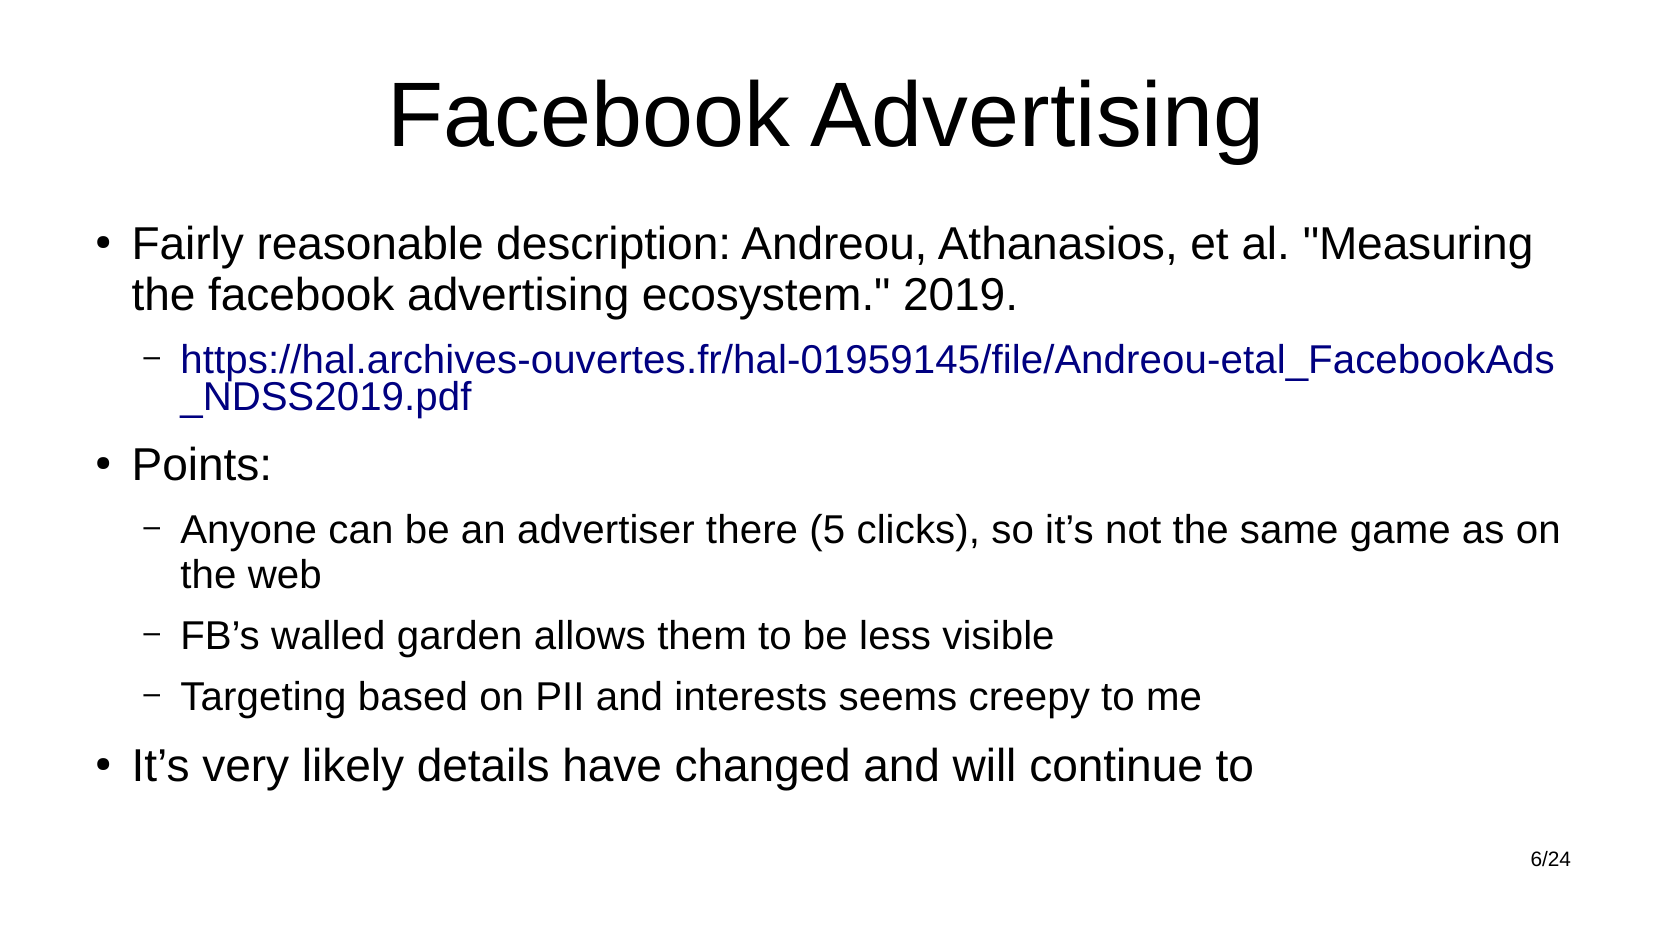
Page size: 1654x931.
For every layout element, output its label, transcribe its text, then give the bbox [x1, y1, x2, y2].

title Facebook Advertising [82, 37, 1571, 193]
list Fairly reasonable description: Andreou, Athanasios, et al. "Measuring the facebook advertising ecosystem." 2019. https://hal.archives-ouvertes.fr/hal-01959145/file/Andreou-etal_FacebookAds_NDSS2019.pdf Points: Anyone can be an advertiser there (5 clicks), so it’s not the same game as on the web FB’s walled garden allows them to be less visible Targeting based on PII and interests seems creepy to me It’s very likely details have changed and will continue to [82, 217, 1571, 758]
